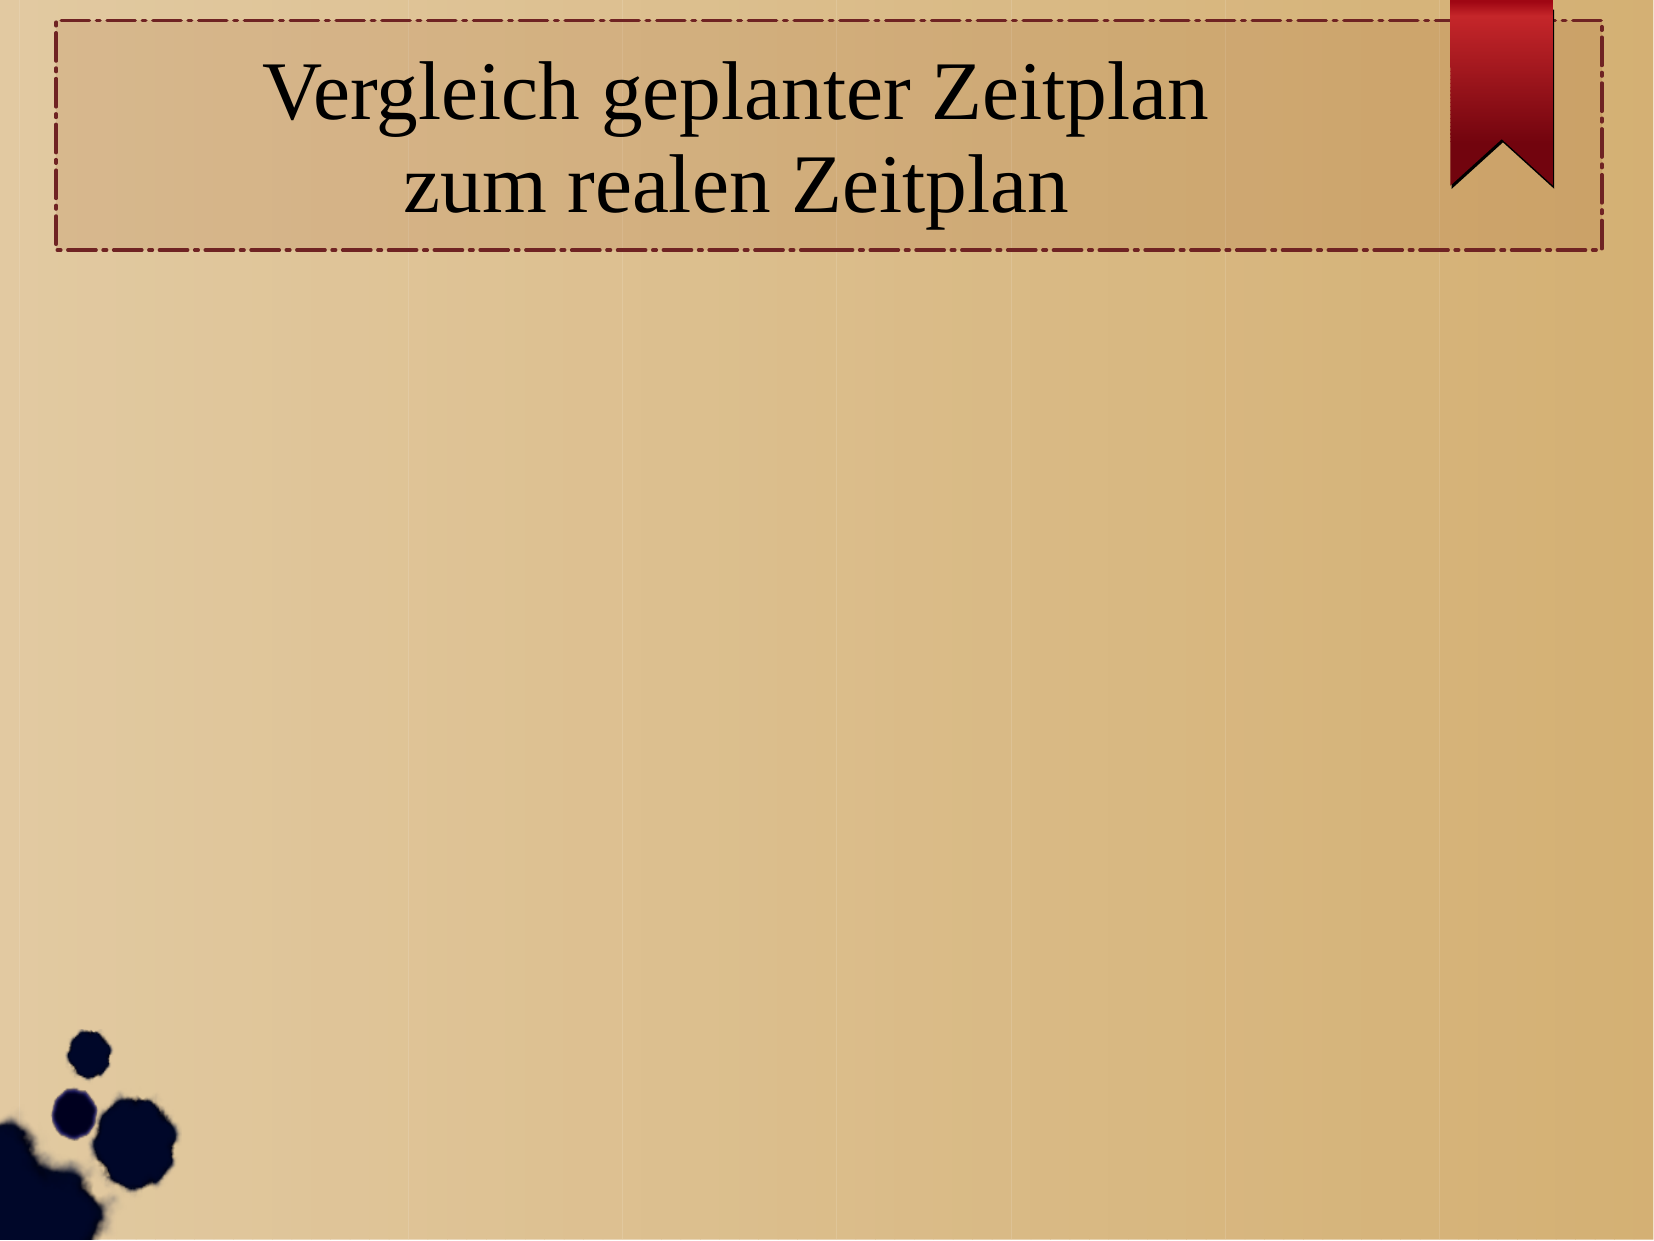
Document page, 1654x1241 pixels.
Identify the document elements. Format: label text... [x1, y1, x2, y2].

title Vergleich geplanter Zeitplan zum realen Zeitplan [82, 45, 1412, 231]
